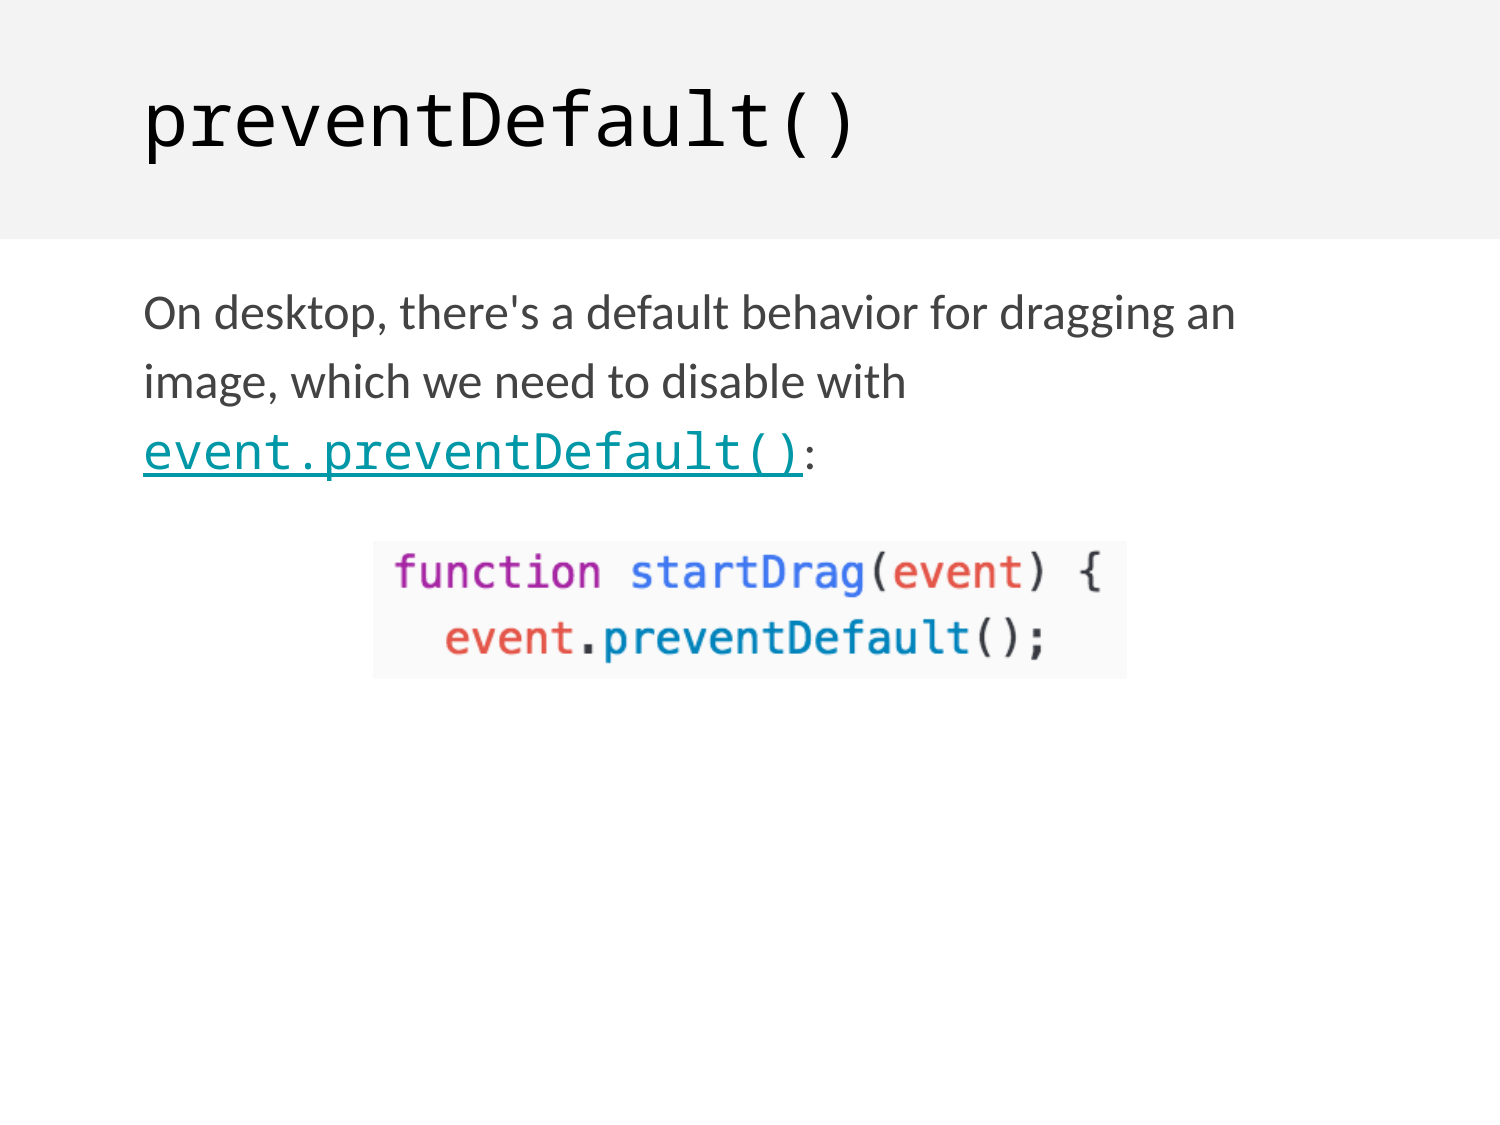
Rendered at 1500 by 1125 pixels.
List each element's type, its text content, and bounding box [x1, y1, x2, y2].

picture [373, 541, 1127, 679]
title preventDefault() [128, 56, 1372, 183]
list On desktop, there's a default behavior for dragging an image, which we need to disable with event.preventDefault(): [128, 255, 1372, 1004]
